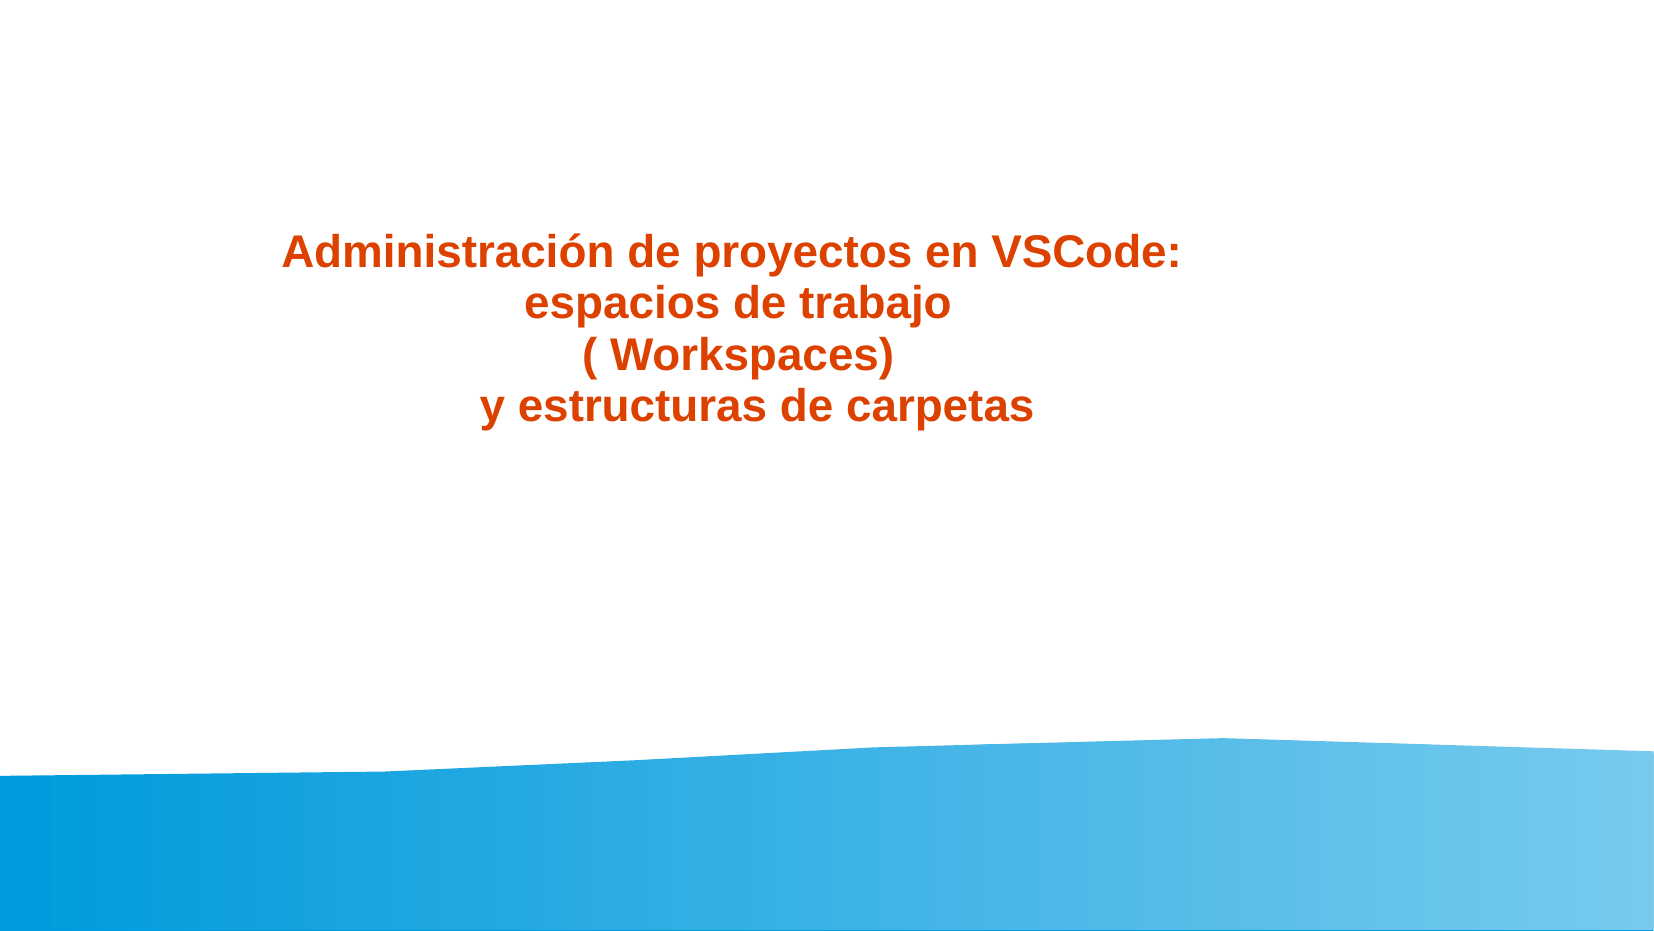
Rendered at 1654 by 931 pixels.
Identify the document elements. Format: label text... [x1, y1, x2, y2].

title Administración de proyectos en VSCode: espacios de trabajo ( Workspaces) y estructuras de carpetas [0, 226, 1477, 483]
